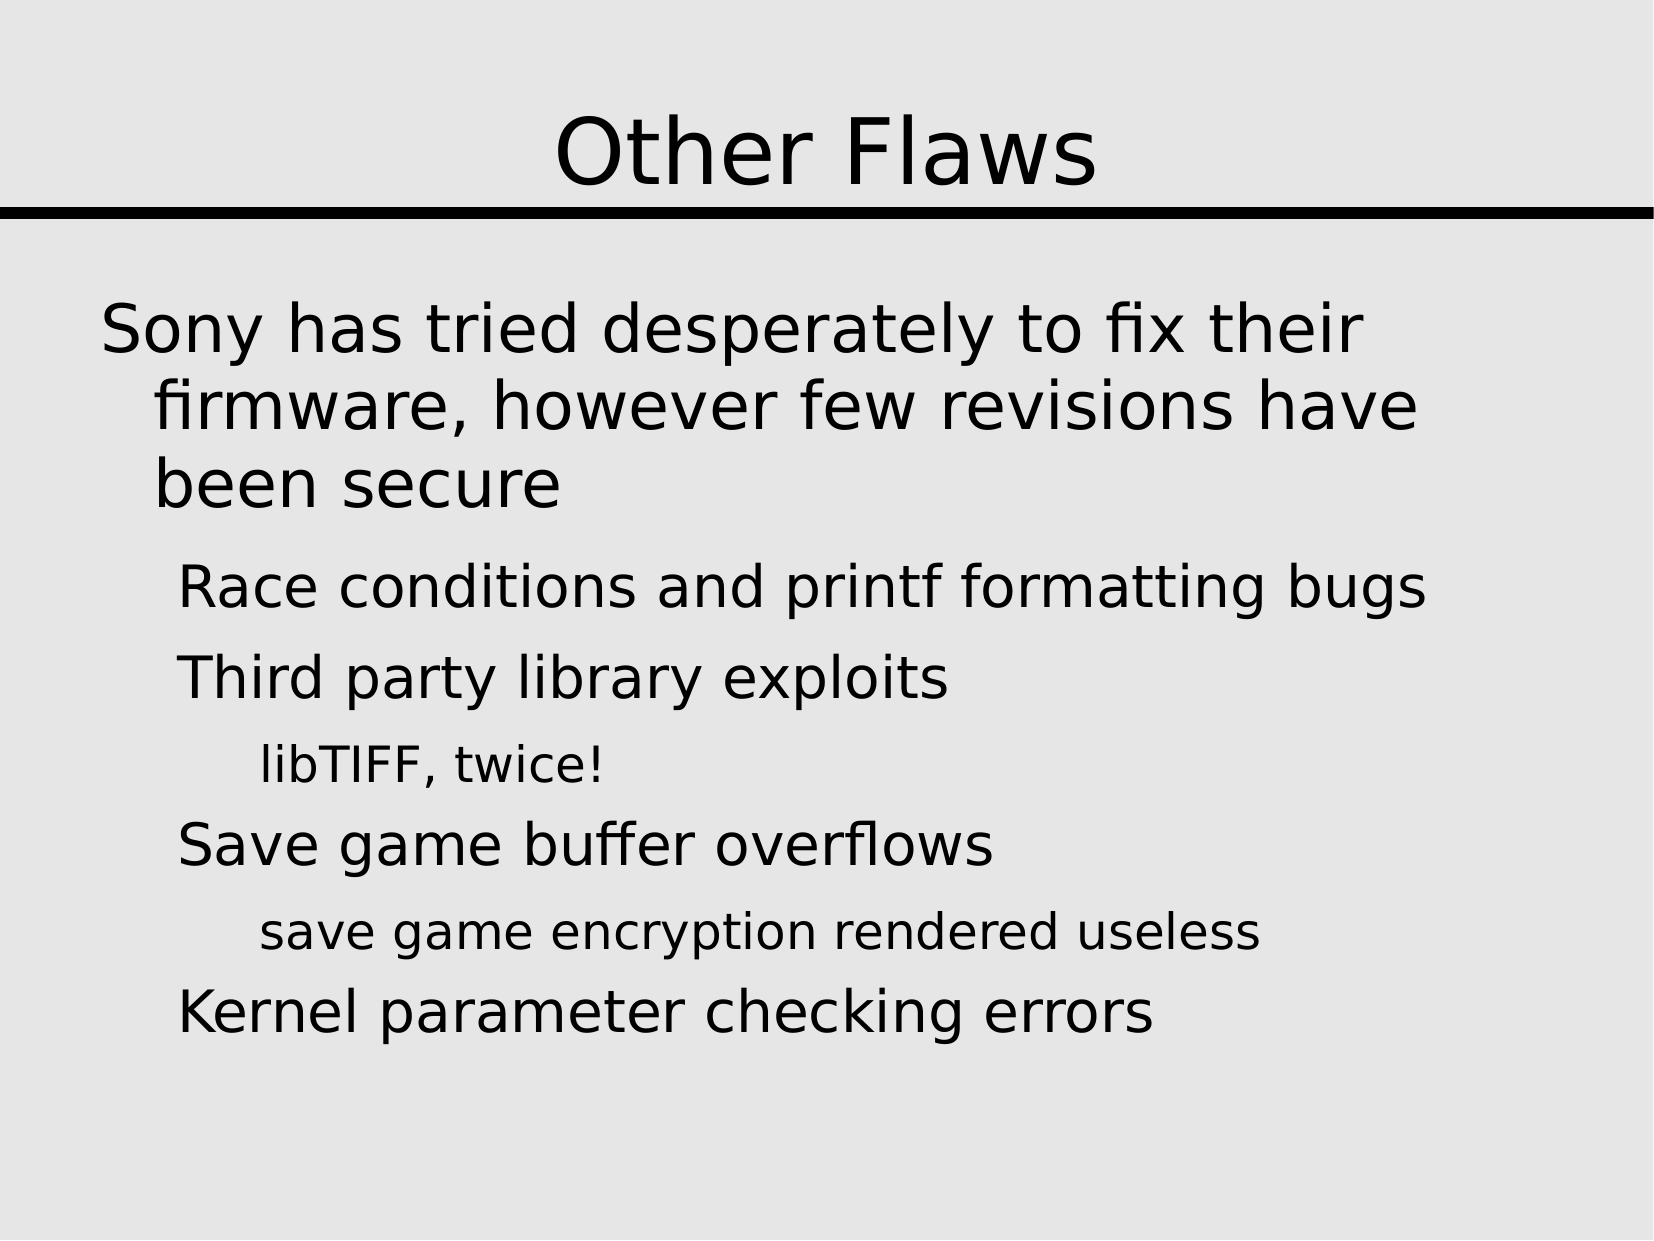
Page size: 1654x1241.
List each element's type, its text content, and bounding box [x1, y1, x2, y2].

list Sony has tried desperately to fix their firmware, however few revisions have been secure Race conditions and printf formatting bugs Third party library exploits libTIFF, twice! Save game buffer overflows save game encryption rendered useless Kernel parameter checking errors [82, 290, 1571, 1094]
title Other Flaws [82, 56, 1571, 250]
